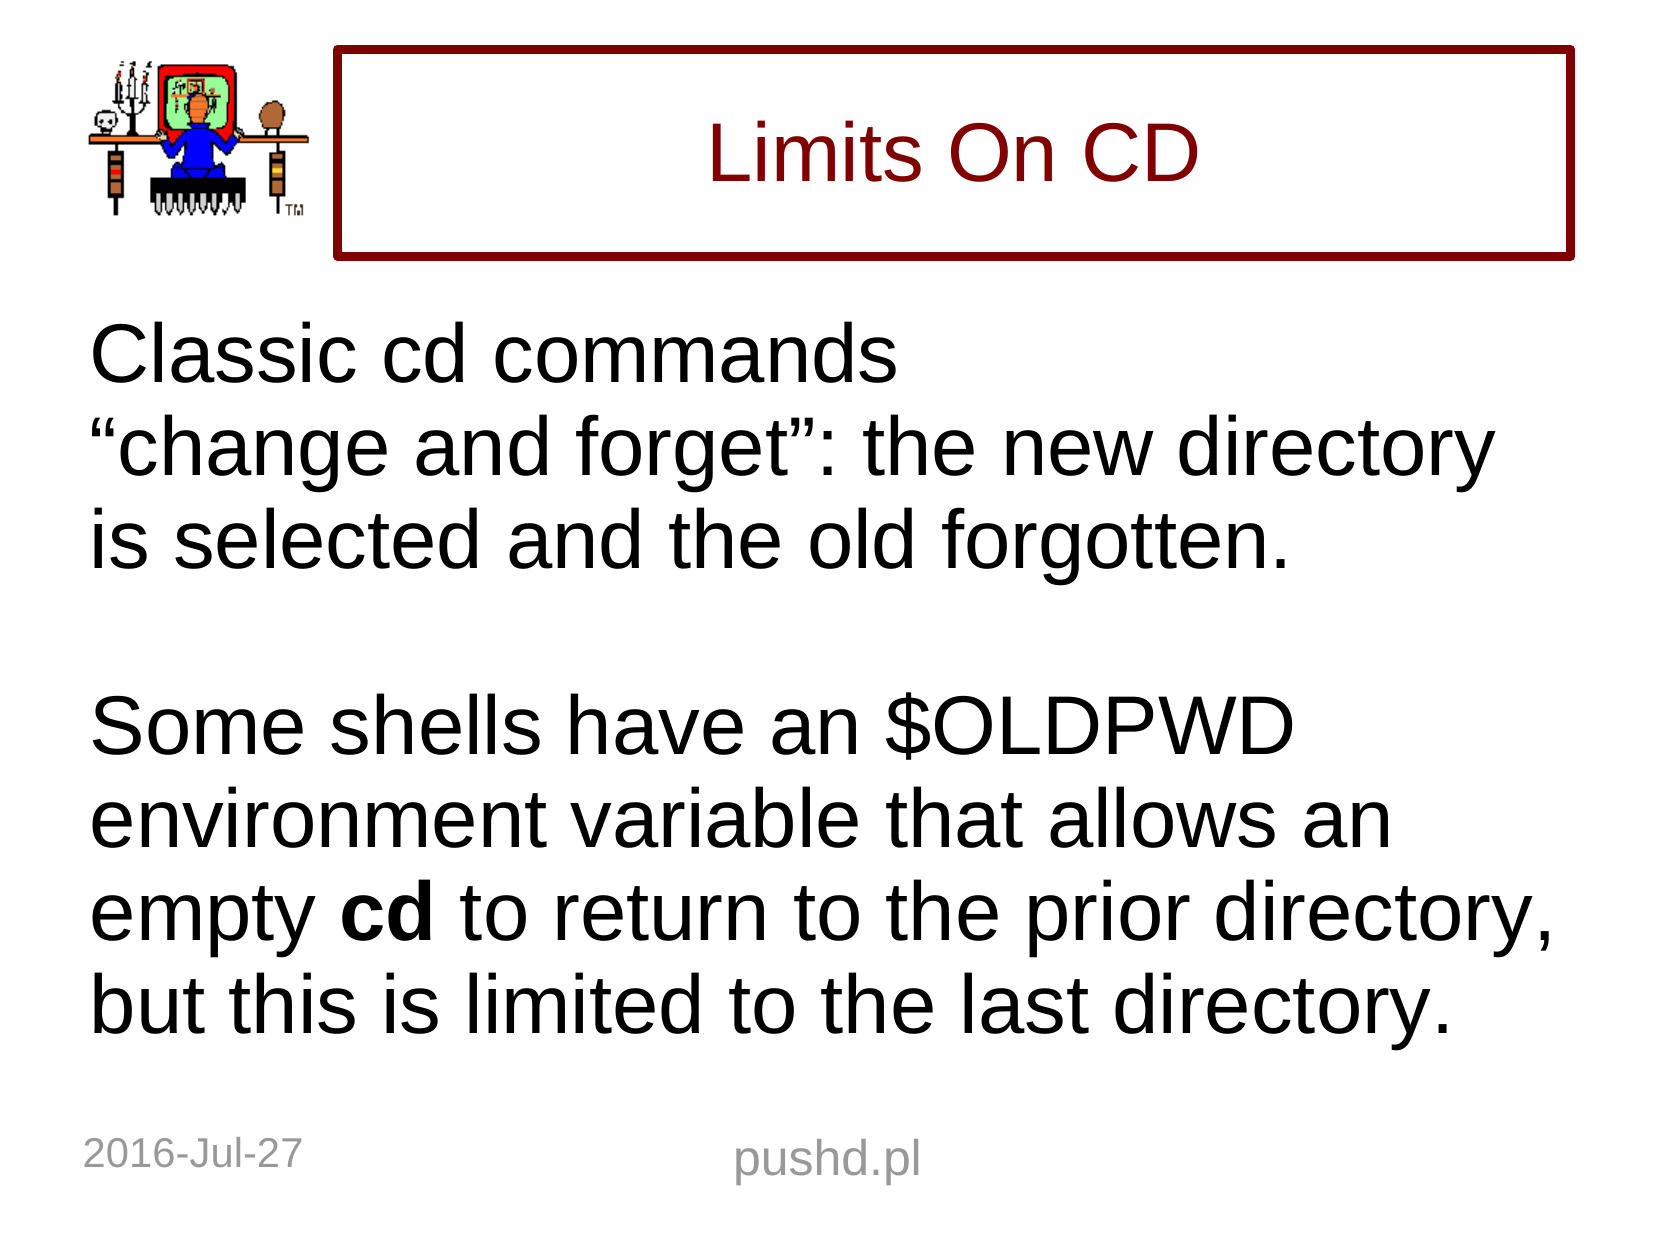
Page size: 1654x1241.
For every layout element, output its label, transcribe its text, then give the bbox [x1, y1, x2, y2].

text_box Classic cd commands “change and forget”: the new directory is selected and the old forgotten. Some shells have an $OLDPWD environment variable that allows an empty cd to return to the prior directory, but this is limited to the last directory. [75, 300, 1576, 1059]
title Limits On CD [337, 49, 1571, 257]
picture [86, 60, 312, 225]
